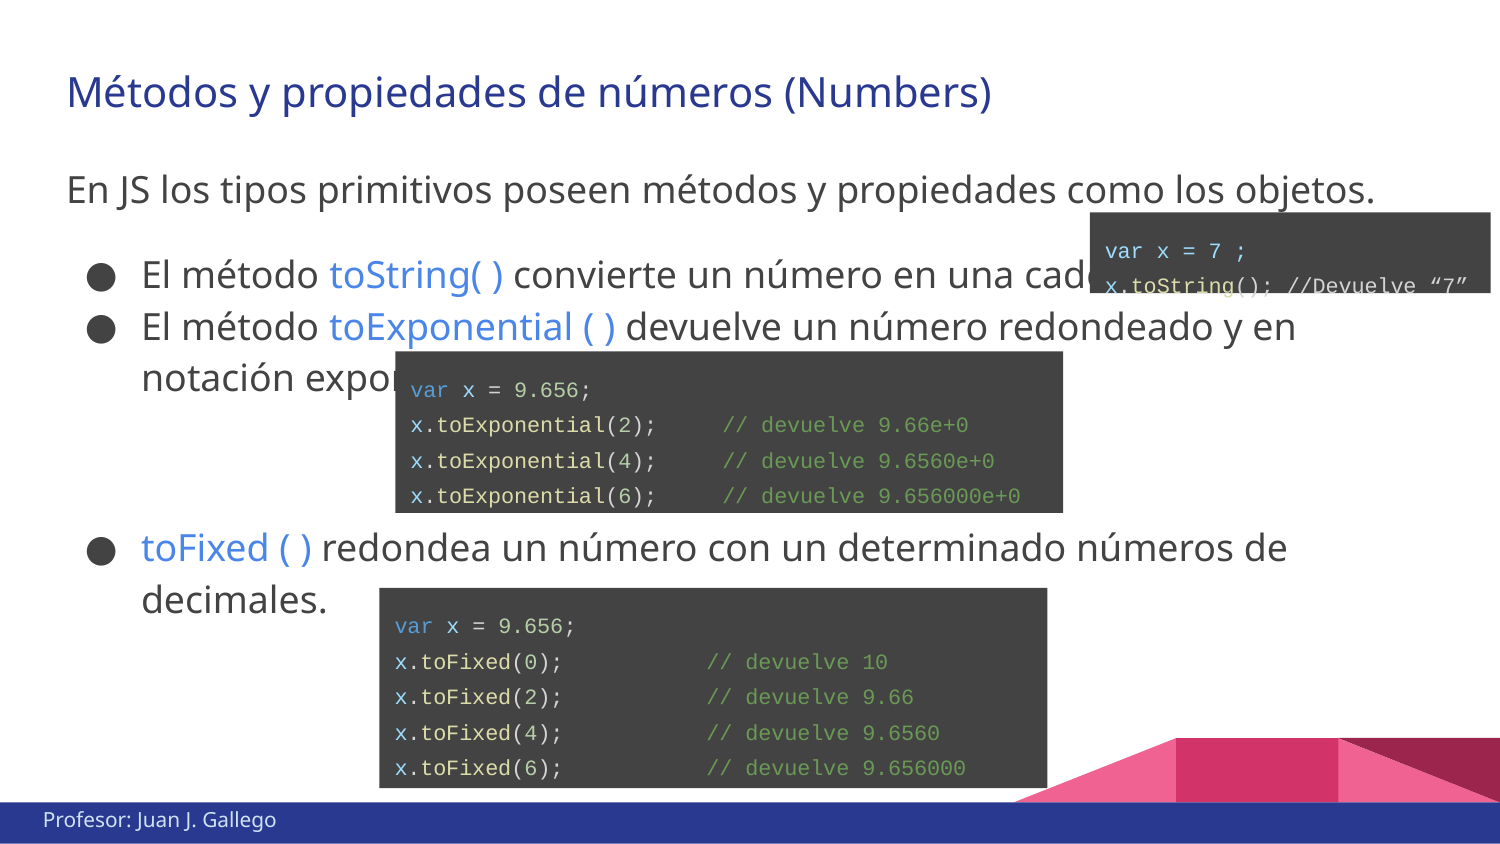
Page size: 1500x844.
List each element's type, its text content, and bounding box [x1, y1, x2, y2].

text_box var x = 9.656; x.toExponential(2); // devuelve 9.66e+0 x.toExponential(4); // devuelve 9.6560e+0 x.toExponential(6); // devuelve 9.656000e+0 [395, 351, 1064, 513]
list En JS los tipos primitivos poseen métodos y propiedades como los objetos. El método toString( ) convierte un número en una cadena. El método toExponential ( ) devuelve un número redondeado y en notación exponencial. toFixed ( ) redondea un número con un determinado números de decimales. [51, 144, 1449, 750]
title Métodos y propiedades de números (Numbers) [51, 42, 1449, 107]
text_box var x = 7 ; x.toString(); //Devuelve “7” [1089, 212, 1491, 294]
text_box var x = 9.656; x.toFixed(0); // devuelve 10 x.toFixed(2); // devuelve 9.66 x.toFixed(4); // devuelve 9.6560 x.toFixed(6); // devuelve 9.656000 [379, 587, 1048, 789]
